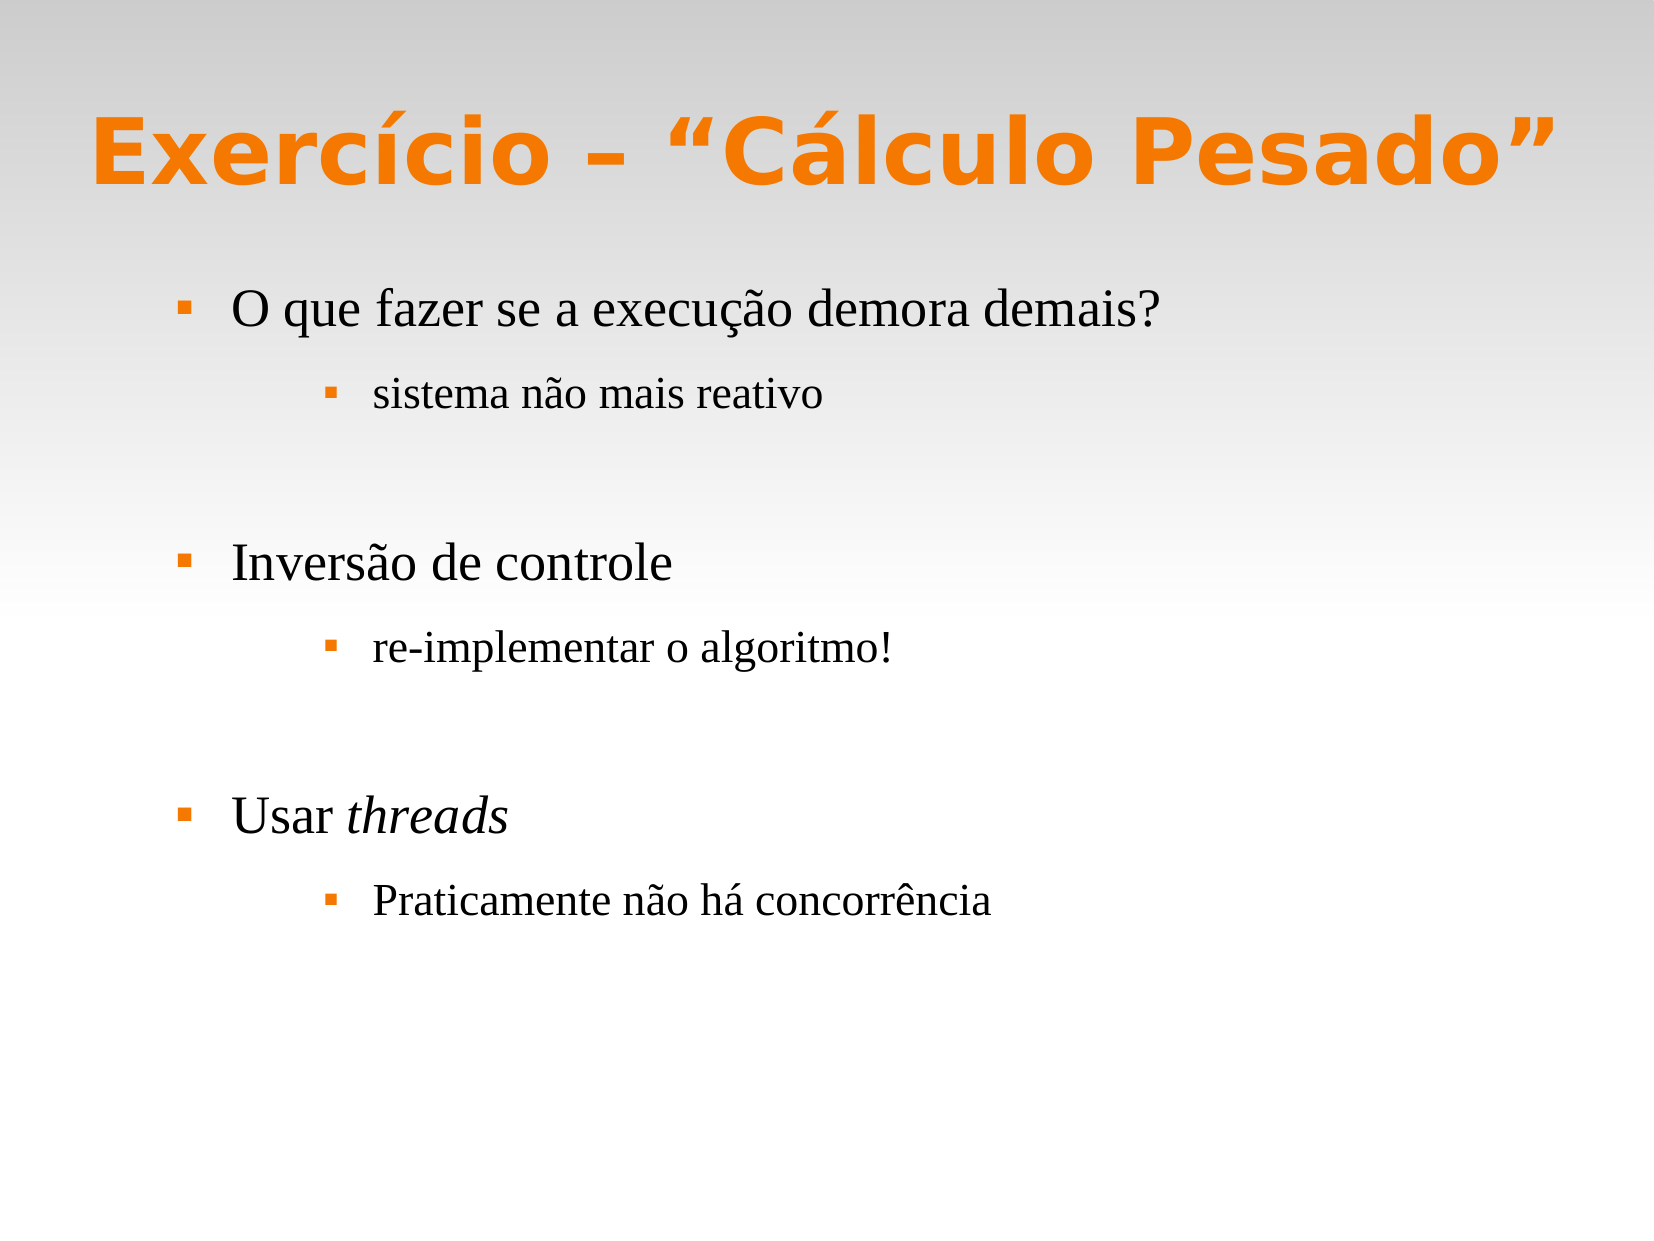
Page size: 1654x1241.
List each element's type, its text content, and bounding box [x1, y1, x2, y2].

title Exercício – “Cálculo Pesado” [82, 49, 1571, 257]
list O que fazer se a execução demora demais? sistema não mais reativo Inversão de controle re-implementar o algoritmo! Usar threads Praticamente não há concorrência [89, 278, 1576, 1098]
